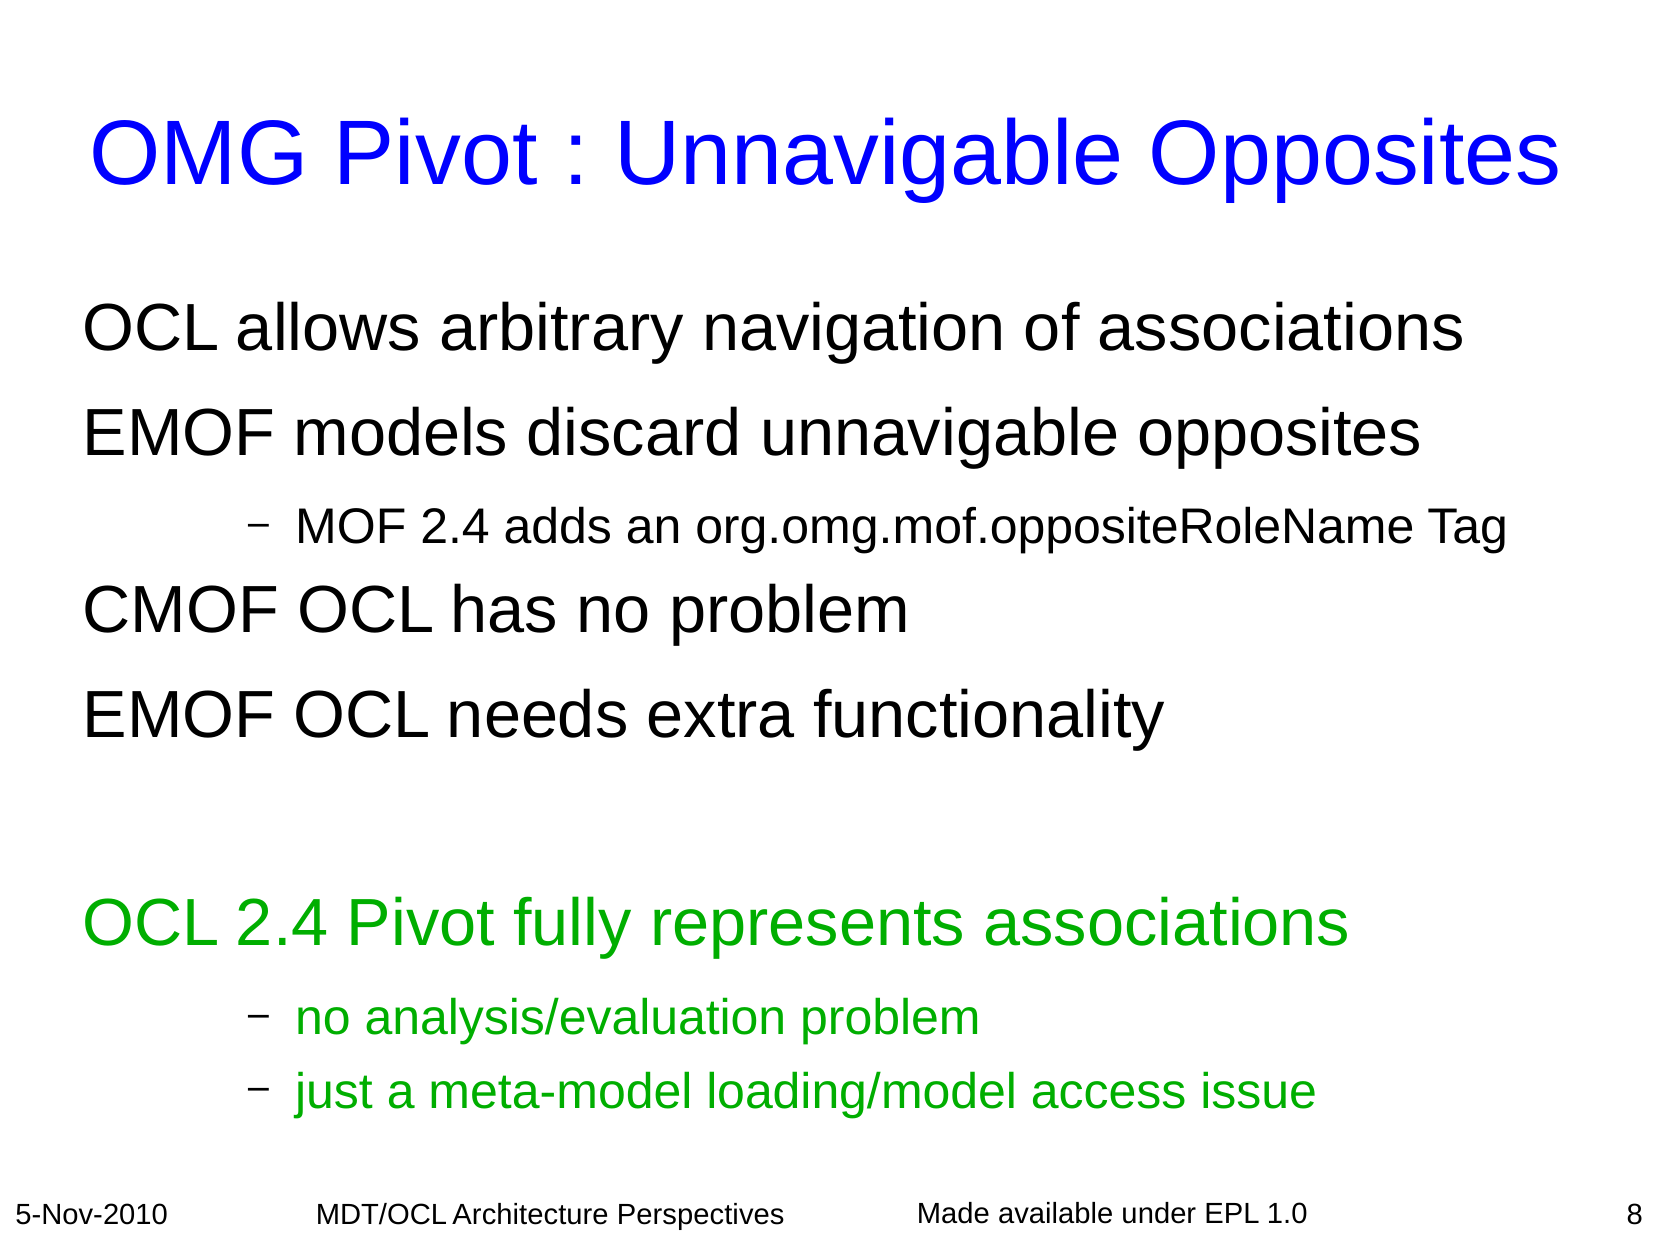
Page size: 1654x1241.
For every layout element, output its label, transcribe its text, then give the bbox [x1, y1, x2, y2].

title OMG Pivot : Unnavigable Opposites [82, 49, 1571, 257]
list OCL allows arbitrary navigation of associations EMOF models discard unnavigable opposites MOF 2.4 adds an org.omg.mof.oppositeRoleName Tag CMOF OCL has no problem EMOF OCL needs extra functionality OCL 2.4 Pivot fully represents associations no analysis/evaluation problem just a meta-model loading/model access issue [82, 290, 1571, 1119]
